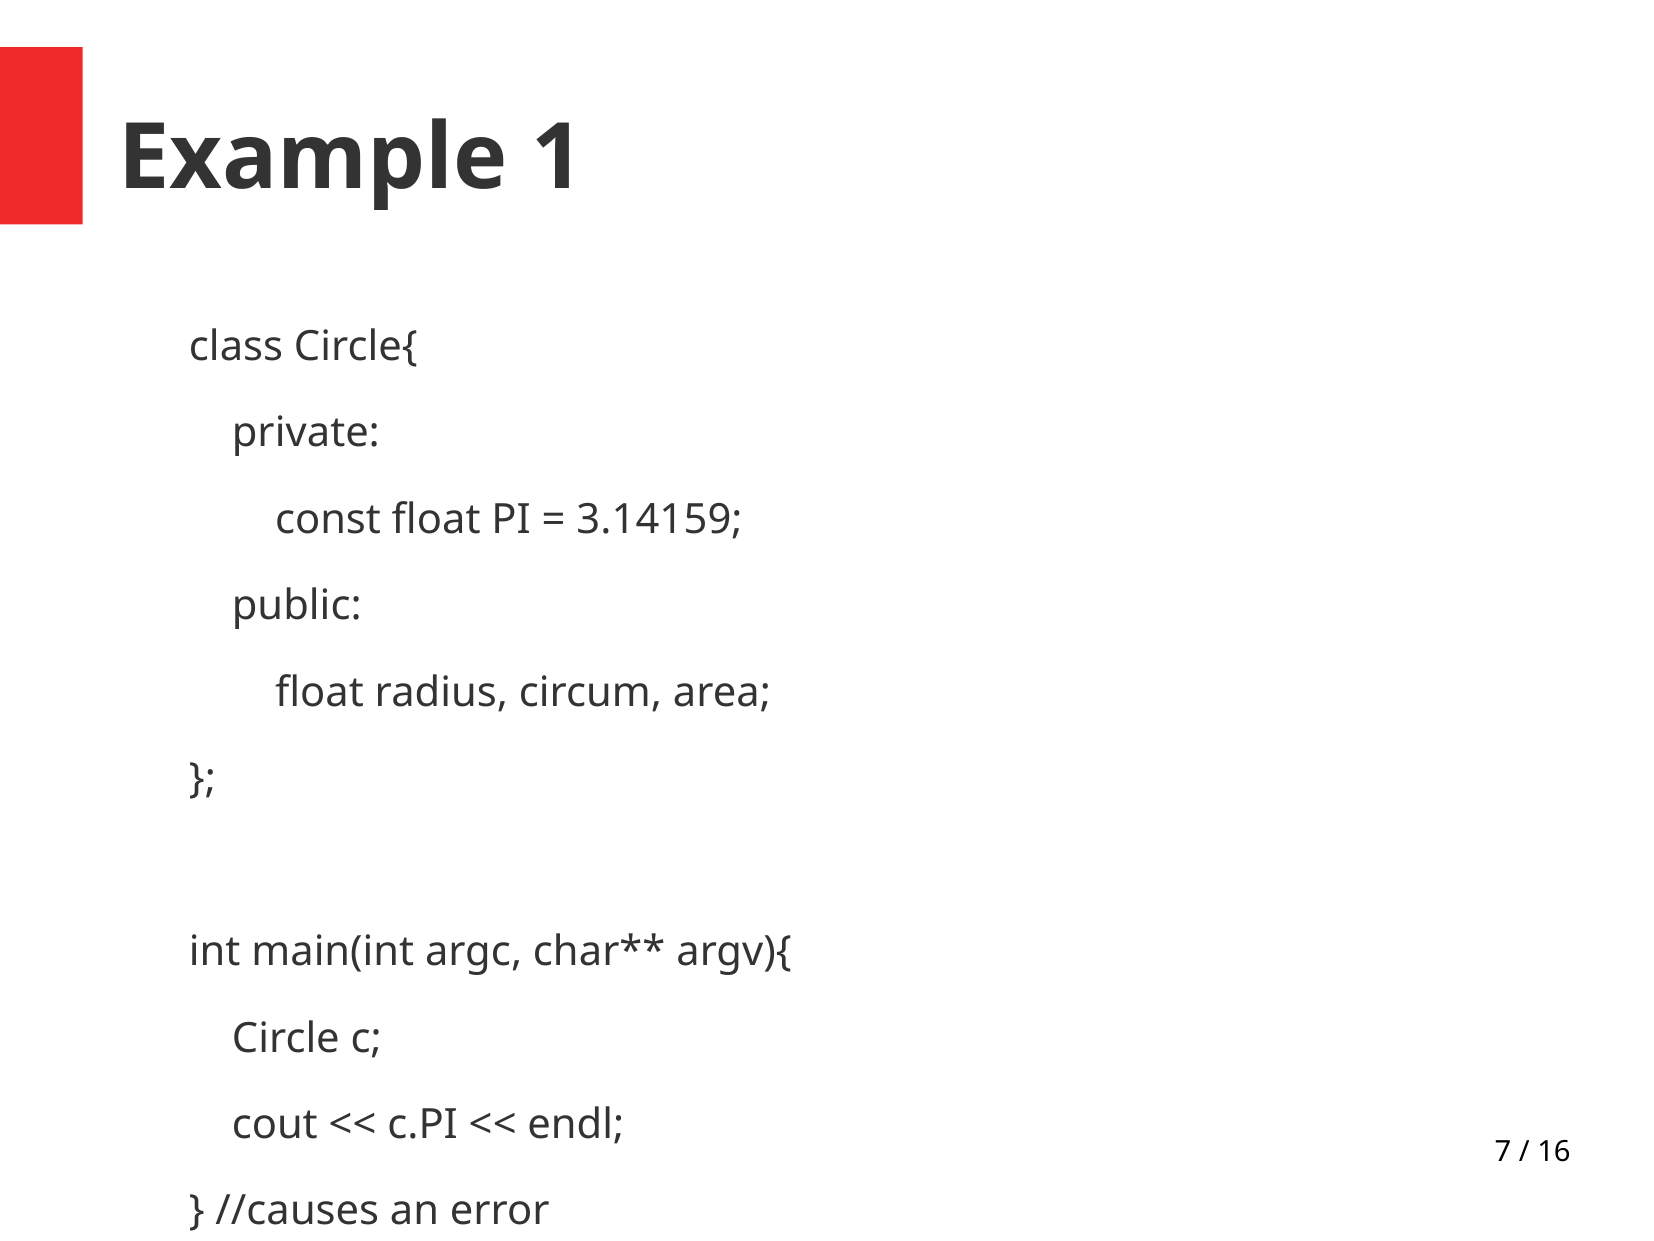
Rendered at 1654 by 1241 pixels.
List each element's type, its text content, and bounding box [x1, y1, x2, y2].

title Example 1 [118, 49, 1571, 257]
list class Circle{ private: const float PI = 3.14159; public: float radius, circum, area; }; int main(int argc, char** argv){ Circle c; cout << c.PI << endl; } //causes an error [118, 315, 1536, 1036]
